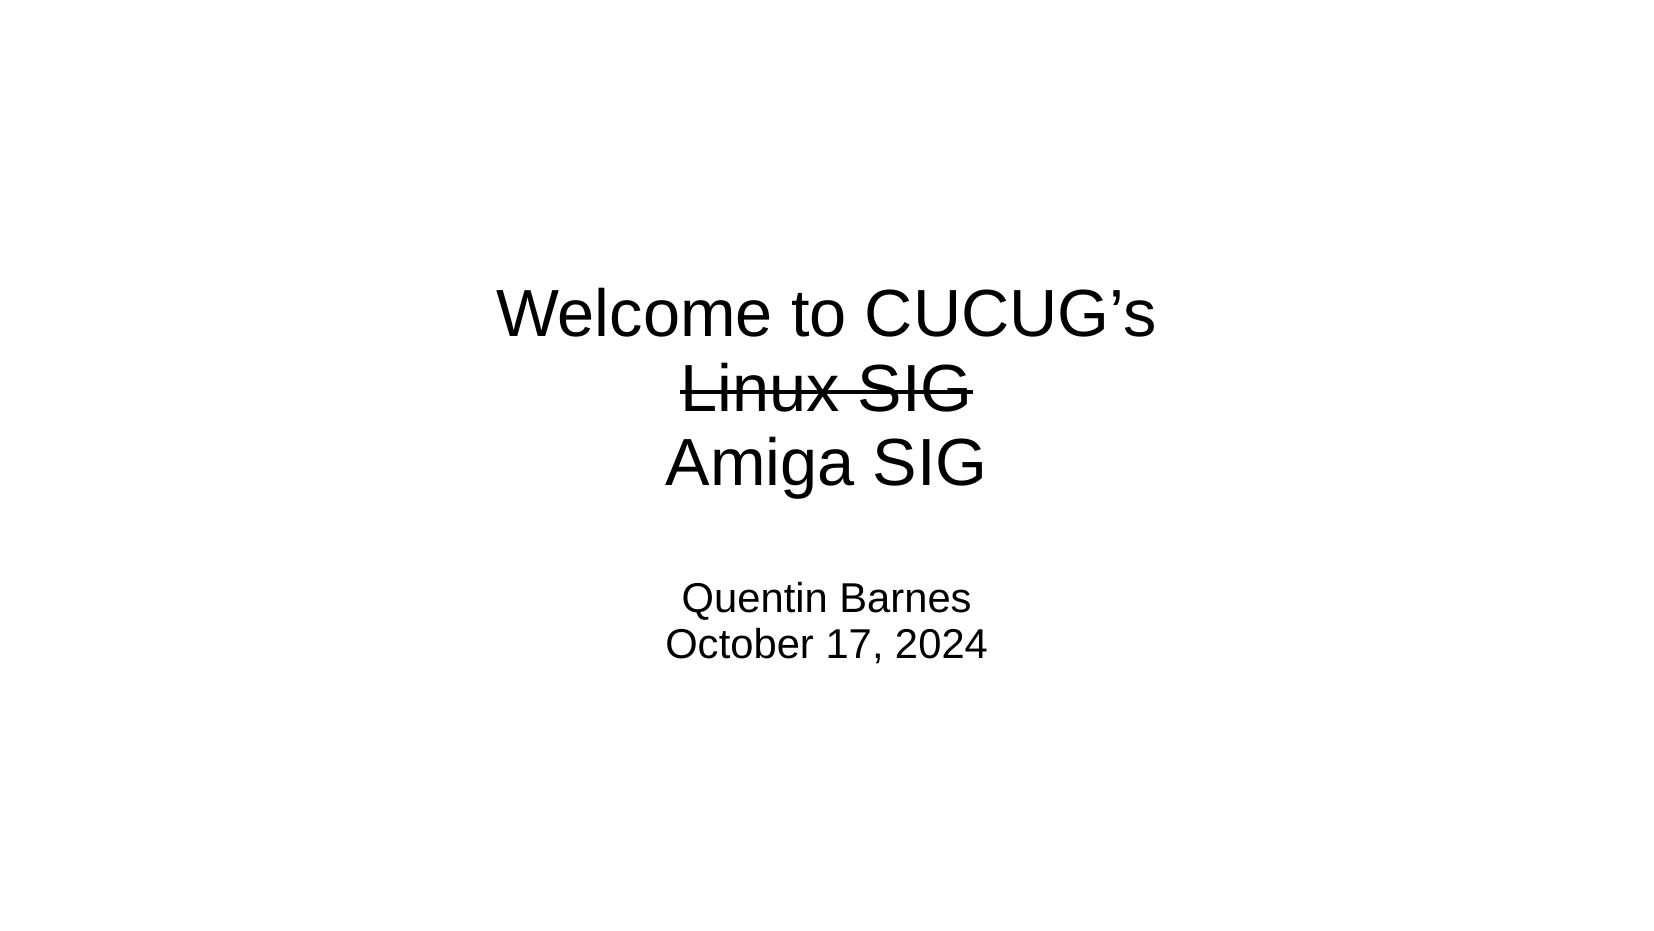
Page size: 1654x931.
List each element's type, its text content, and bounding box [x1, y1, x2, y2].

subtitle Welcome to CUCUG’s Linux SIG Amiga SIG Quentin Barnes October 17, 2024 [82, 37, 1571, 757]
